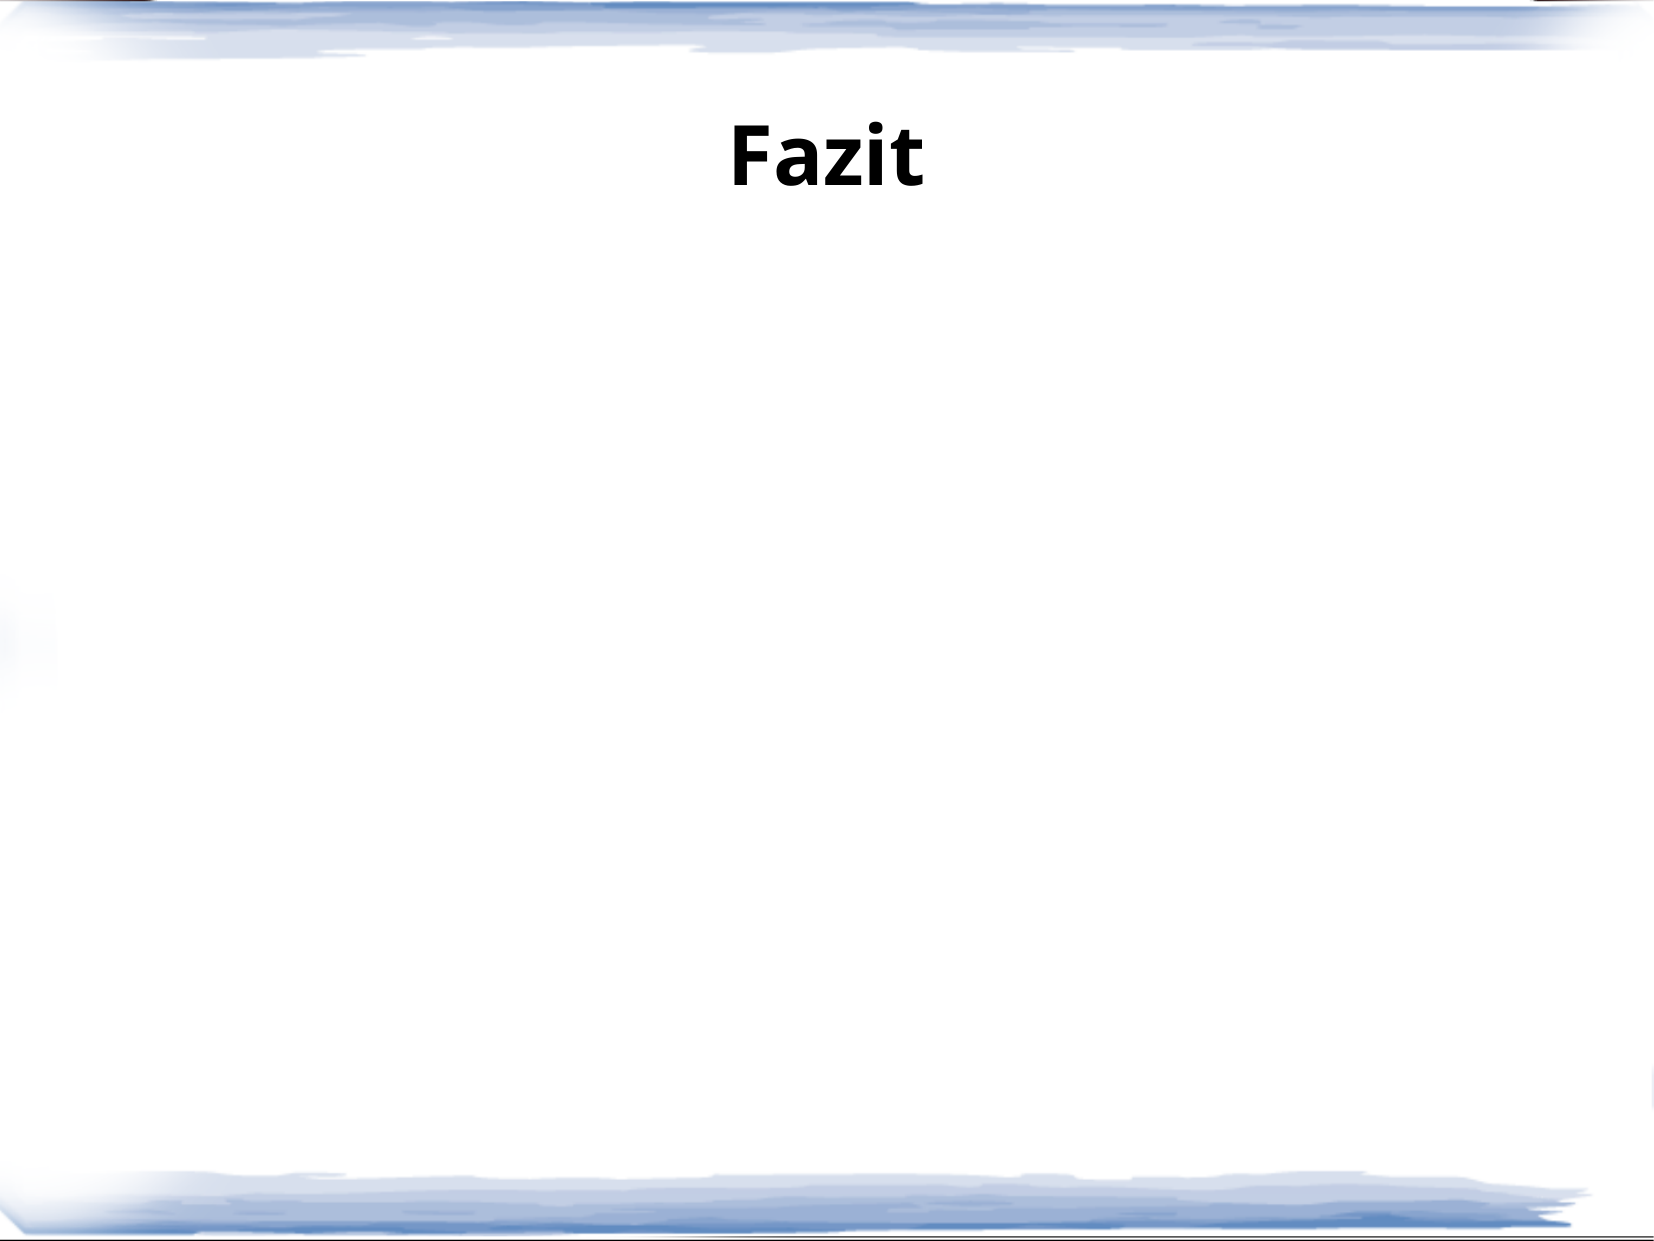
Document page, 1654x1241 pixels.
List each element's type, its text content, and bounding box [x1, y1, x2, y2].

picture [0, 0, 1654, 1241]
title Fazit [82, 49, 1571, 257]
